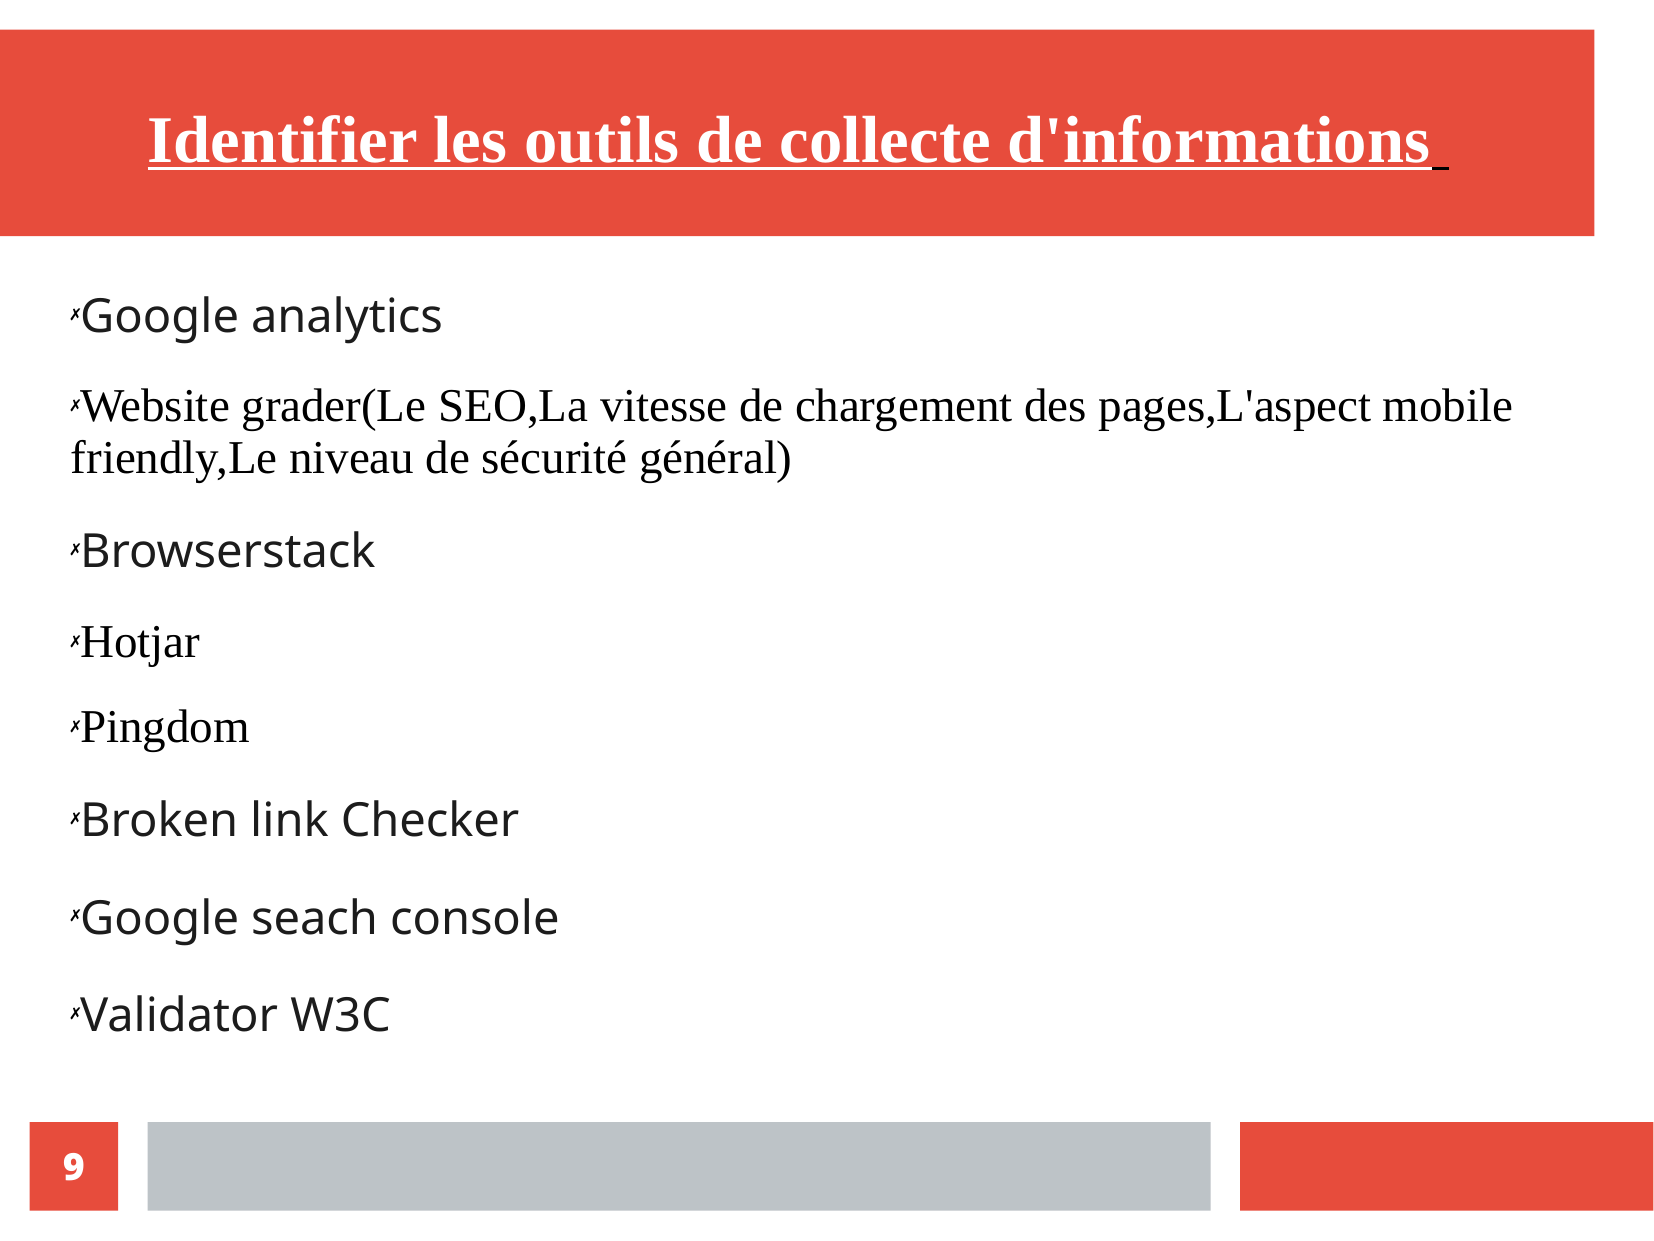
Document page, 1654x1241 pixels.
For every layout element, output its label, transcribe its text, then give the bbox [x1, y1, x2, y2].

title Identifier les outils de collecte d'informations [112, 29, 1472, 178]
list Google analytics Website grader(Le SEO,La vitesse de chargement des pages,L'aspect mobile friendly,Le niveau de sécurité général) Browserstack Hotjar Pingdom Broken link Checker Google seach console Validator W3C [70, 282, 1577, 1050]
